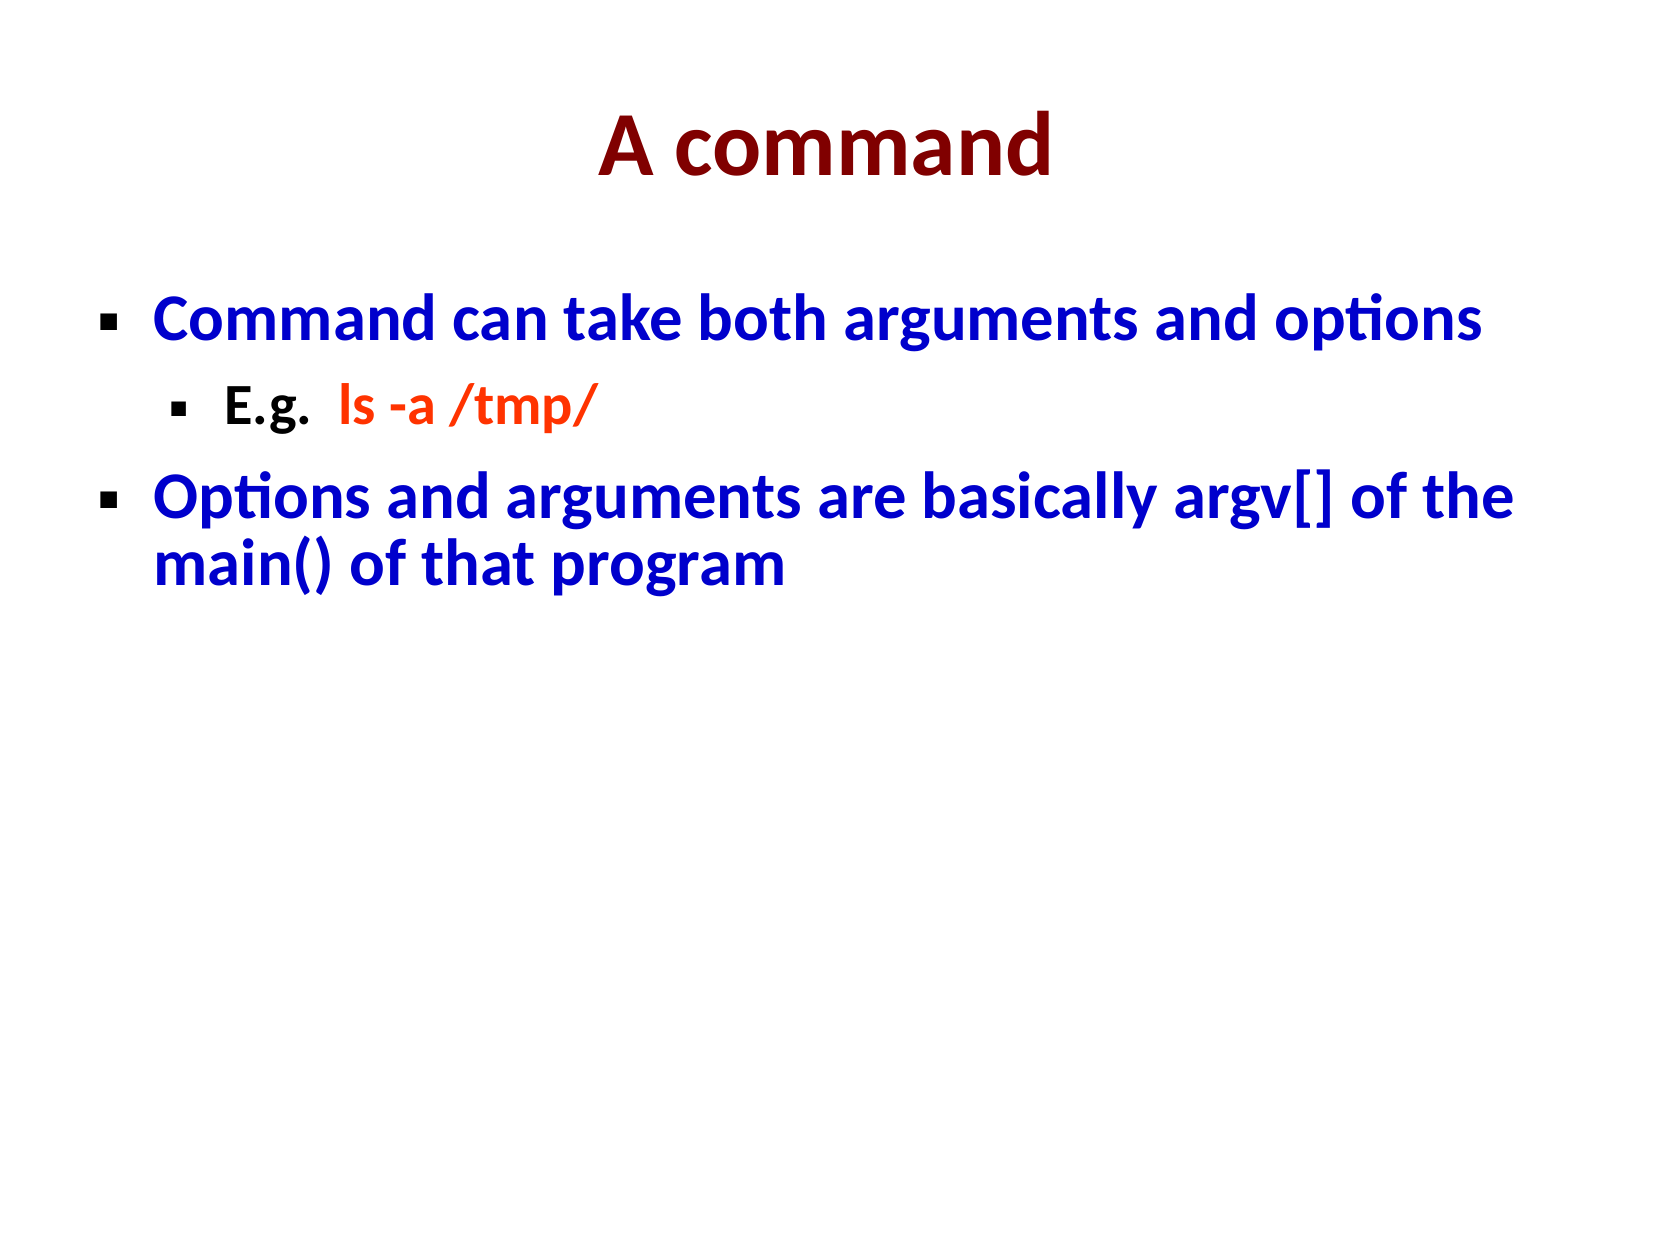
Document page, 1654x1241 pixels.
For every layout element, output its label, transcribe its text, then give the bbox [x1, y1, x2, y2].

list Command can take both arguments and options E.g. ls -a /tmp/ Options and arguments are basically argv[] of the main() of that program [82, 290, 1571, 1010]
title A command [82, 49, 1571, 257]
